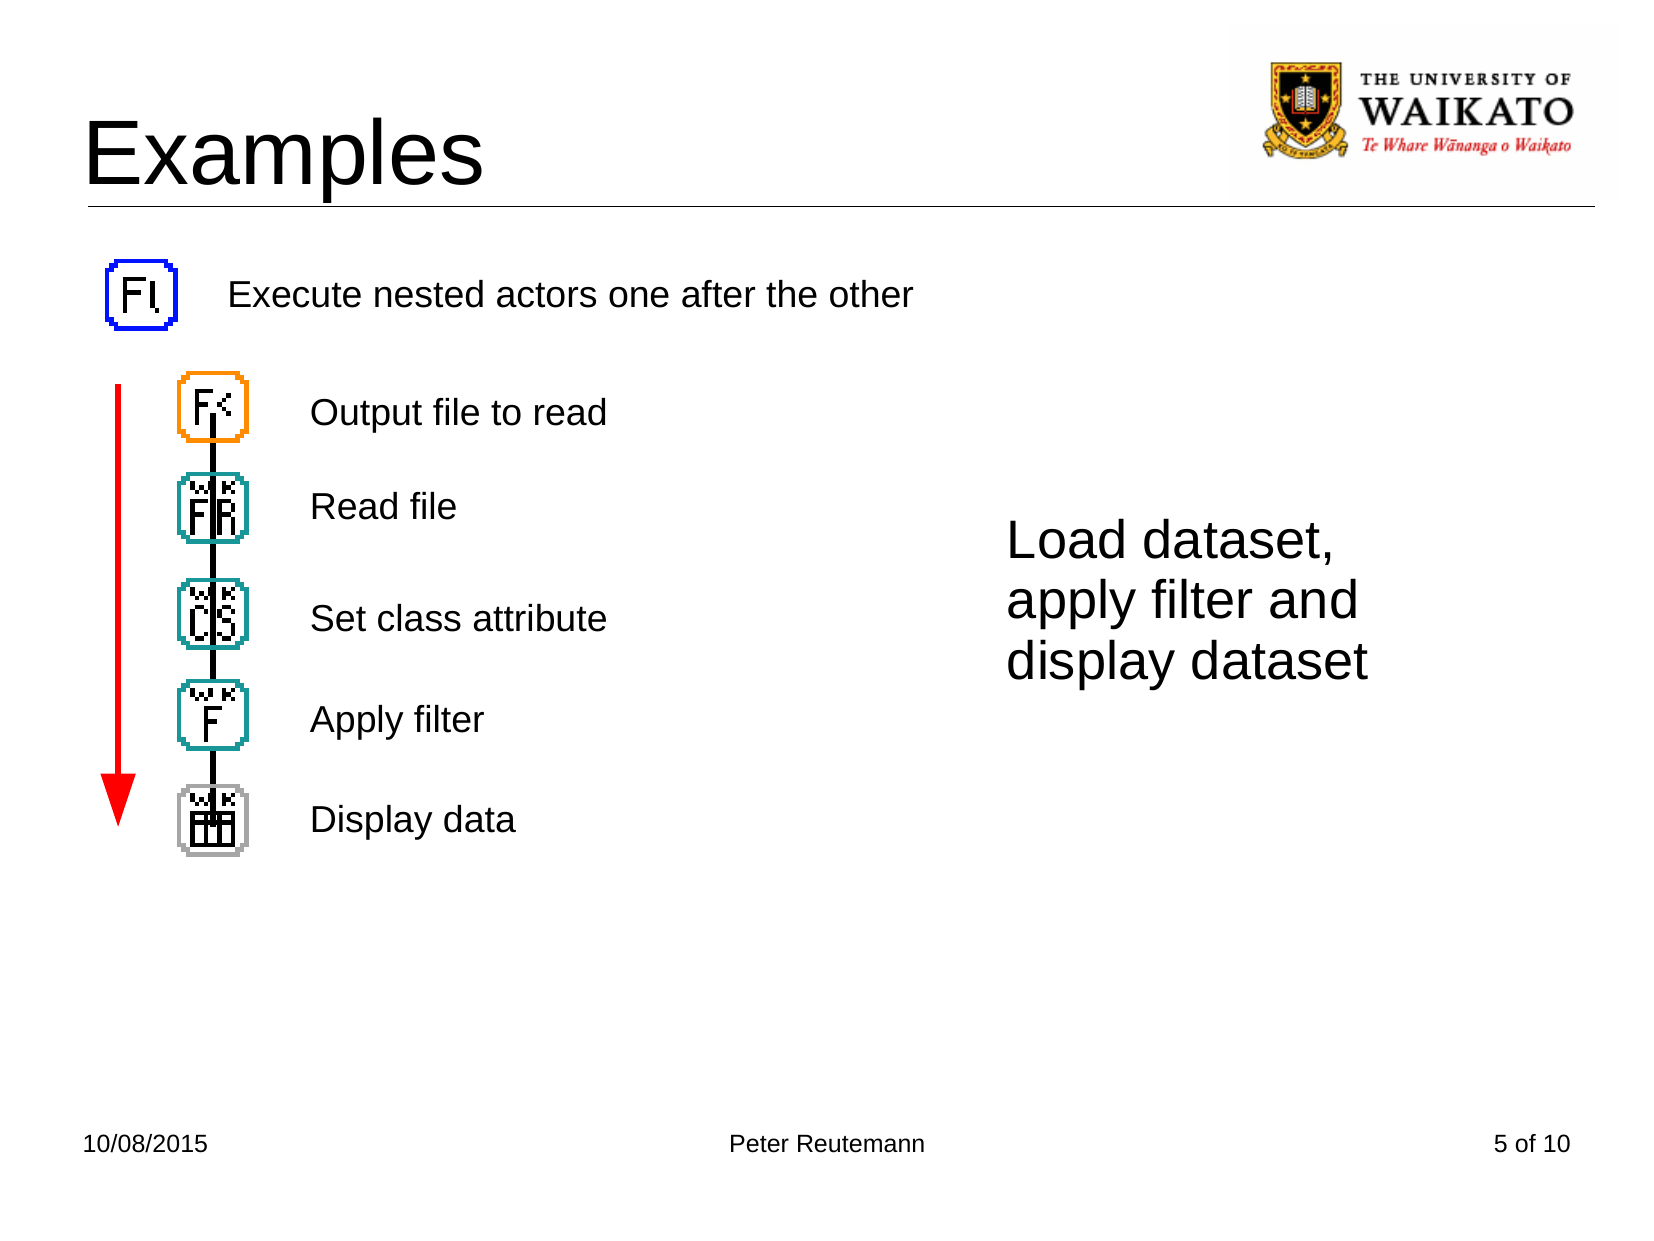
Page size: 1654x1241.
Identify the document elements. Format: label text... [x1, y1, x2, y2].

text_box Read file [295, 478, 621, 536]
text_box Execute nested actors one after the other [212, 265, 1188, 325]
title Examples [82, 49, 1571, 257]
picture [177, 784, 249, 857]
picture [177, 472, 249, 544]
picture [177, 578, 249, 650]
picture [177, 679, 249, 751]
picture [105, 259, 178, 331]
text_box Apply filter [295, 690, 650, 748]
picture [1228, 24, 1619, 201]
text_box Output file to read [295, 383, 709, 443]
text_box Set class attribute [295, 590, 739, 650]
text_box Load dataset, apply filter and display dataset [992, 501, 1385, 700]
text_box Display data [295, 791, 650, 849]
picture [177, 371, 249, 443]
